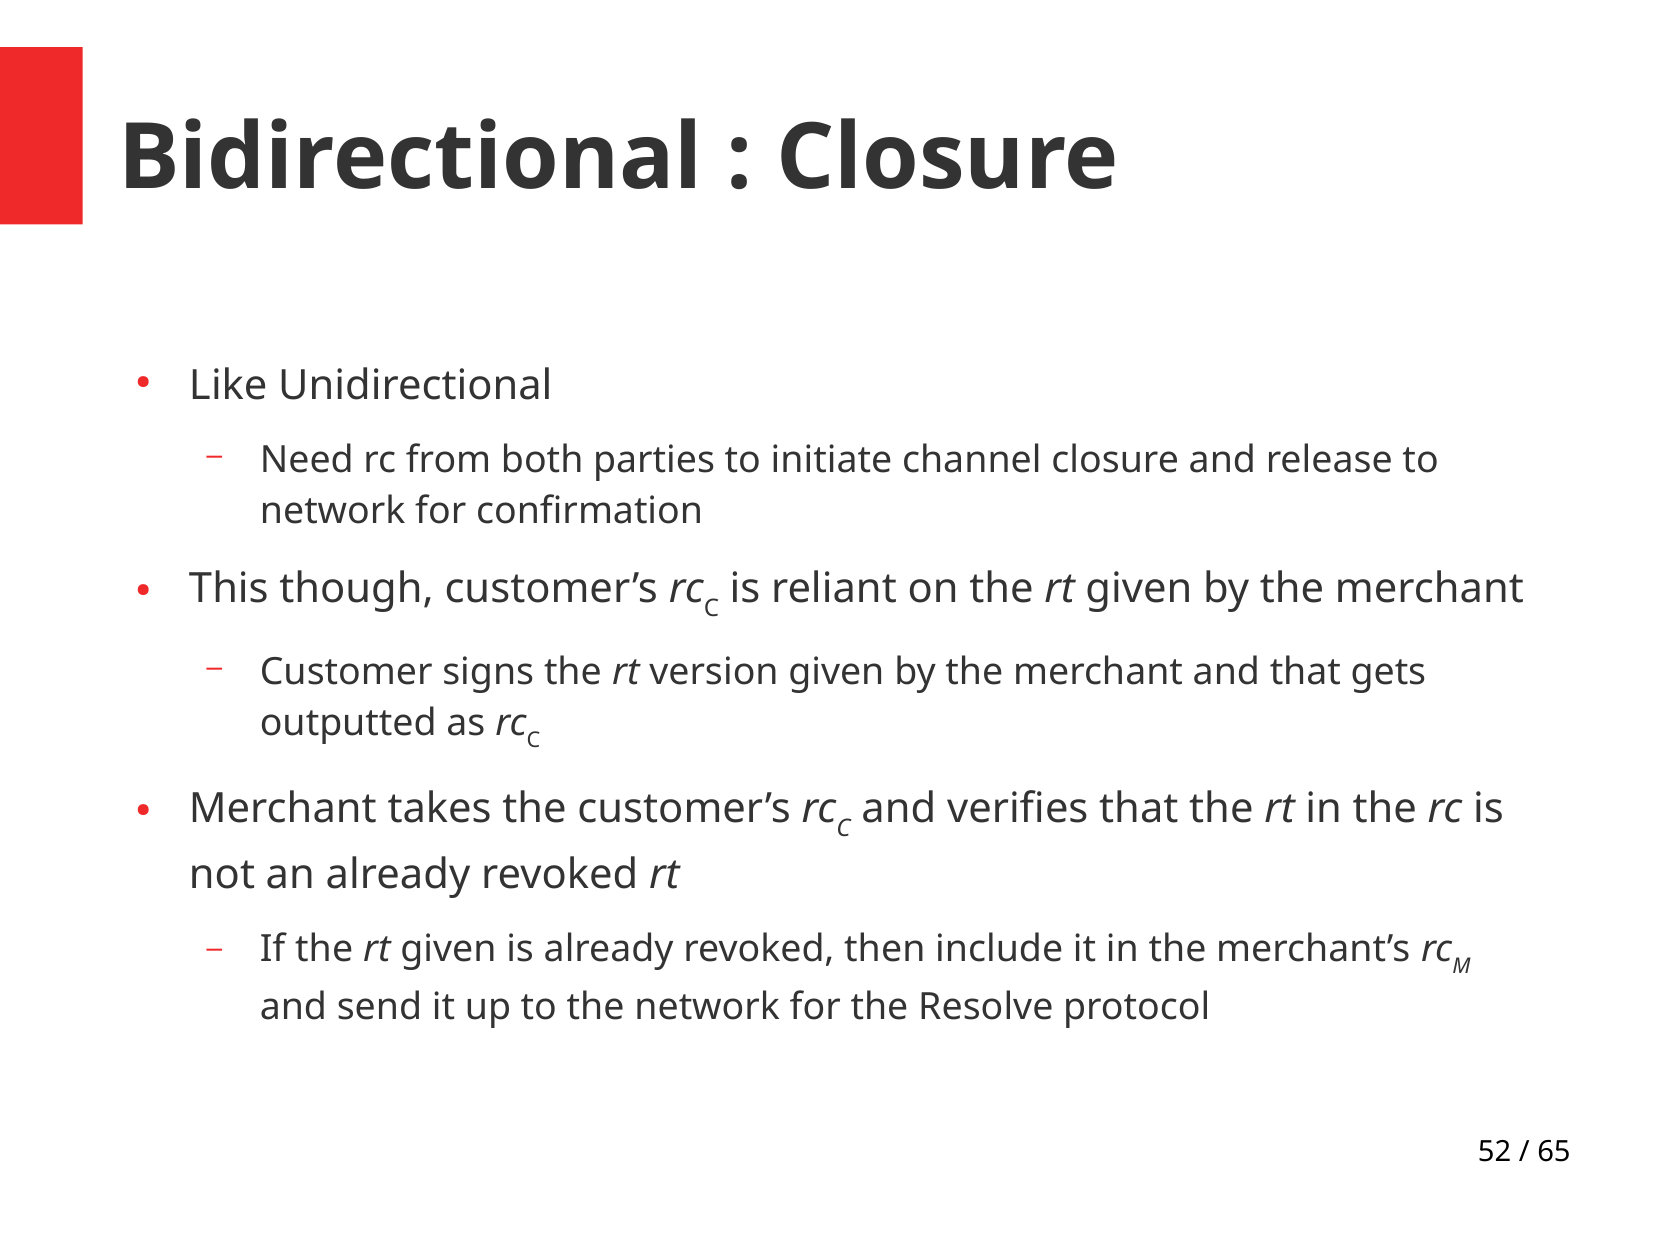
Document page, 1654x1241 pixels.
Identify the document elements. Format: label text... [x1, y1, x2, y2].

title Bidirectional : Closure [118, 49, 1571, 257]
list Like Unidirectional Need rc from both parties to initiate channel closure and release to network for confirmation This though, customer’s rcC is reliant on the rt given by the merchant Customer signs the rt version given by the merchant and that gets outputted as rcC Merchant takes the customer’s rcC and verifies that the rt in the rc is not an already revoked rt If the rt given is already revoked, then include it in the merchant’s rcM and send it up to the network for the Resolve protocol [118, 354, 1536, 1074]
